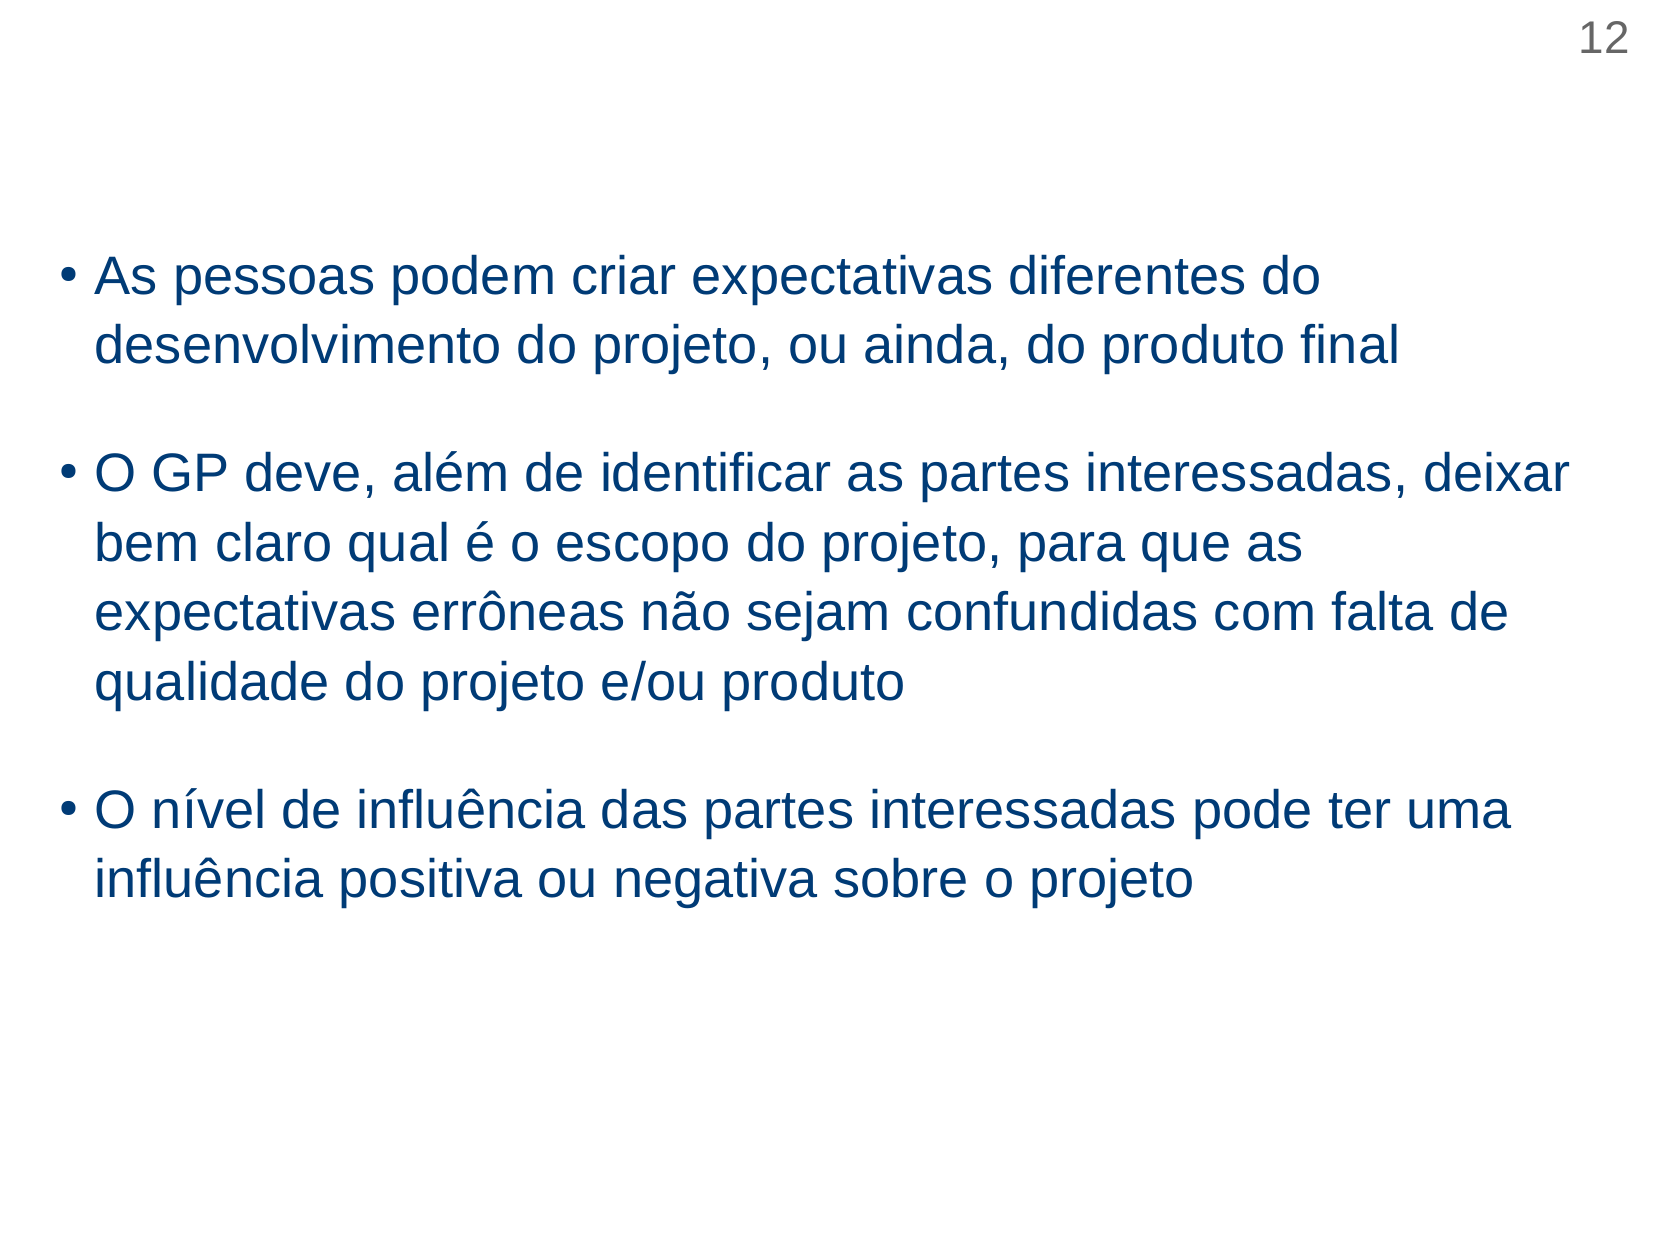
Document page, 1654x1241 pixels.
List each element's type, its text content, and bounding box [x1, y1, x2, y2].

list As pessoas podem criar expectativas diferentes do desenvolvimento do projeto, ou ainda, do produto final O GP deve, além de identificar as partes interessadas, deixar bem claro qual é o escopo do projeto, para que as expectativas errôneas não sejam confundidas com falta de qualidade do projeto e/ou produto O nível de influência das partes interessadas pode ter uma influência positiva ou negativa sobre o projeto [59, 236, 1595, 1211]
